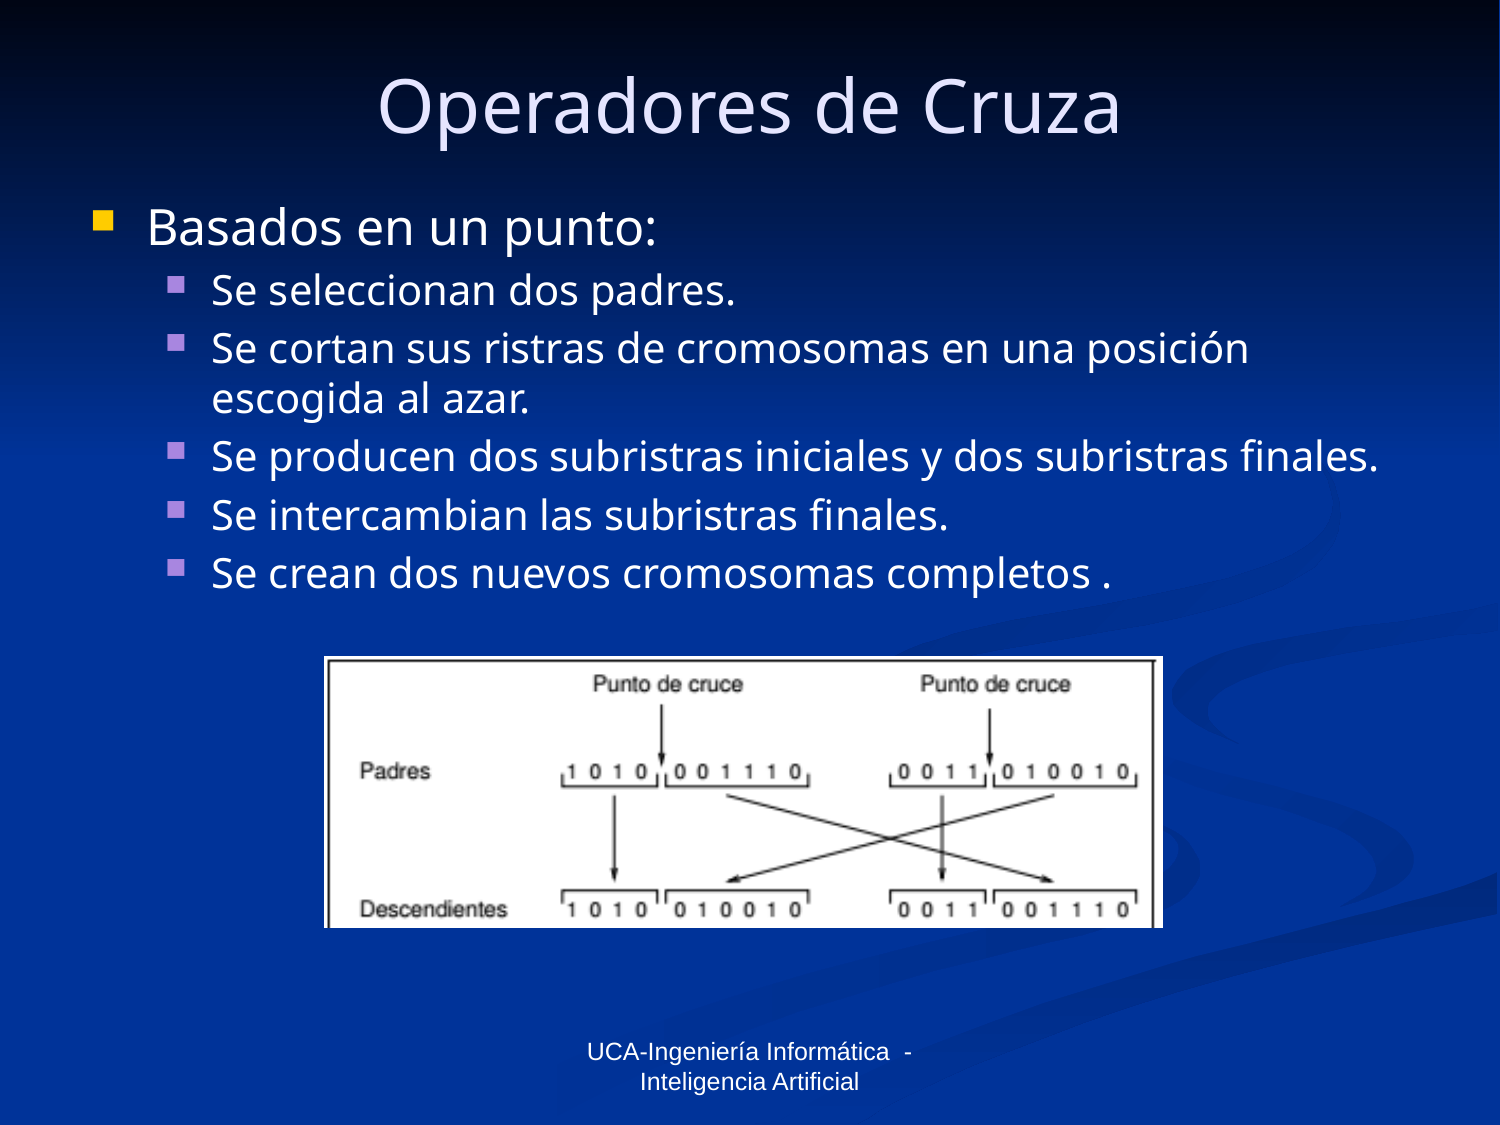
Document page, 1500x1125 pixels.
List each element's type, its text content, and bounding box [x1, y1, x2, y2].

title Operadores de Cruza [75, 45, 1425, 163]
footer UCA-Ingeniería Informática - Inteligencia Artificial [512, 1025, 988, 1104]
list Basados en un punto: Se seleccionan dos padres. Se cortan sus ristras de cromosomas en una posición escogida al azar. Se producen dos subristras iniciales y dos subristras finales. Se intercambian las subristras finales. Se crean dos nuevos cromosomas completos . [75, 187, 1425, 1005]
picture [324, 656, 1163, 928]
